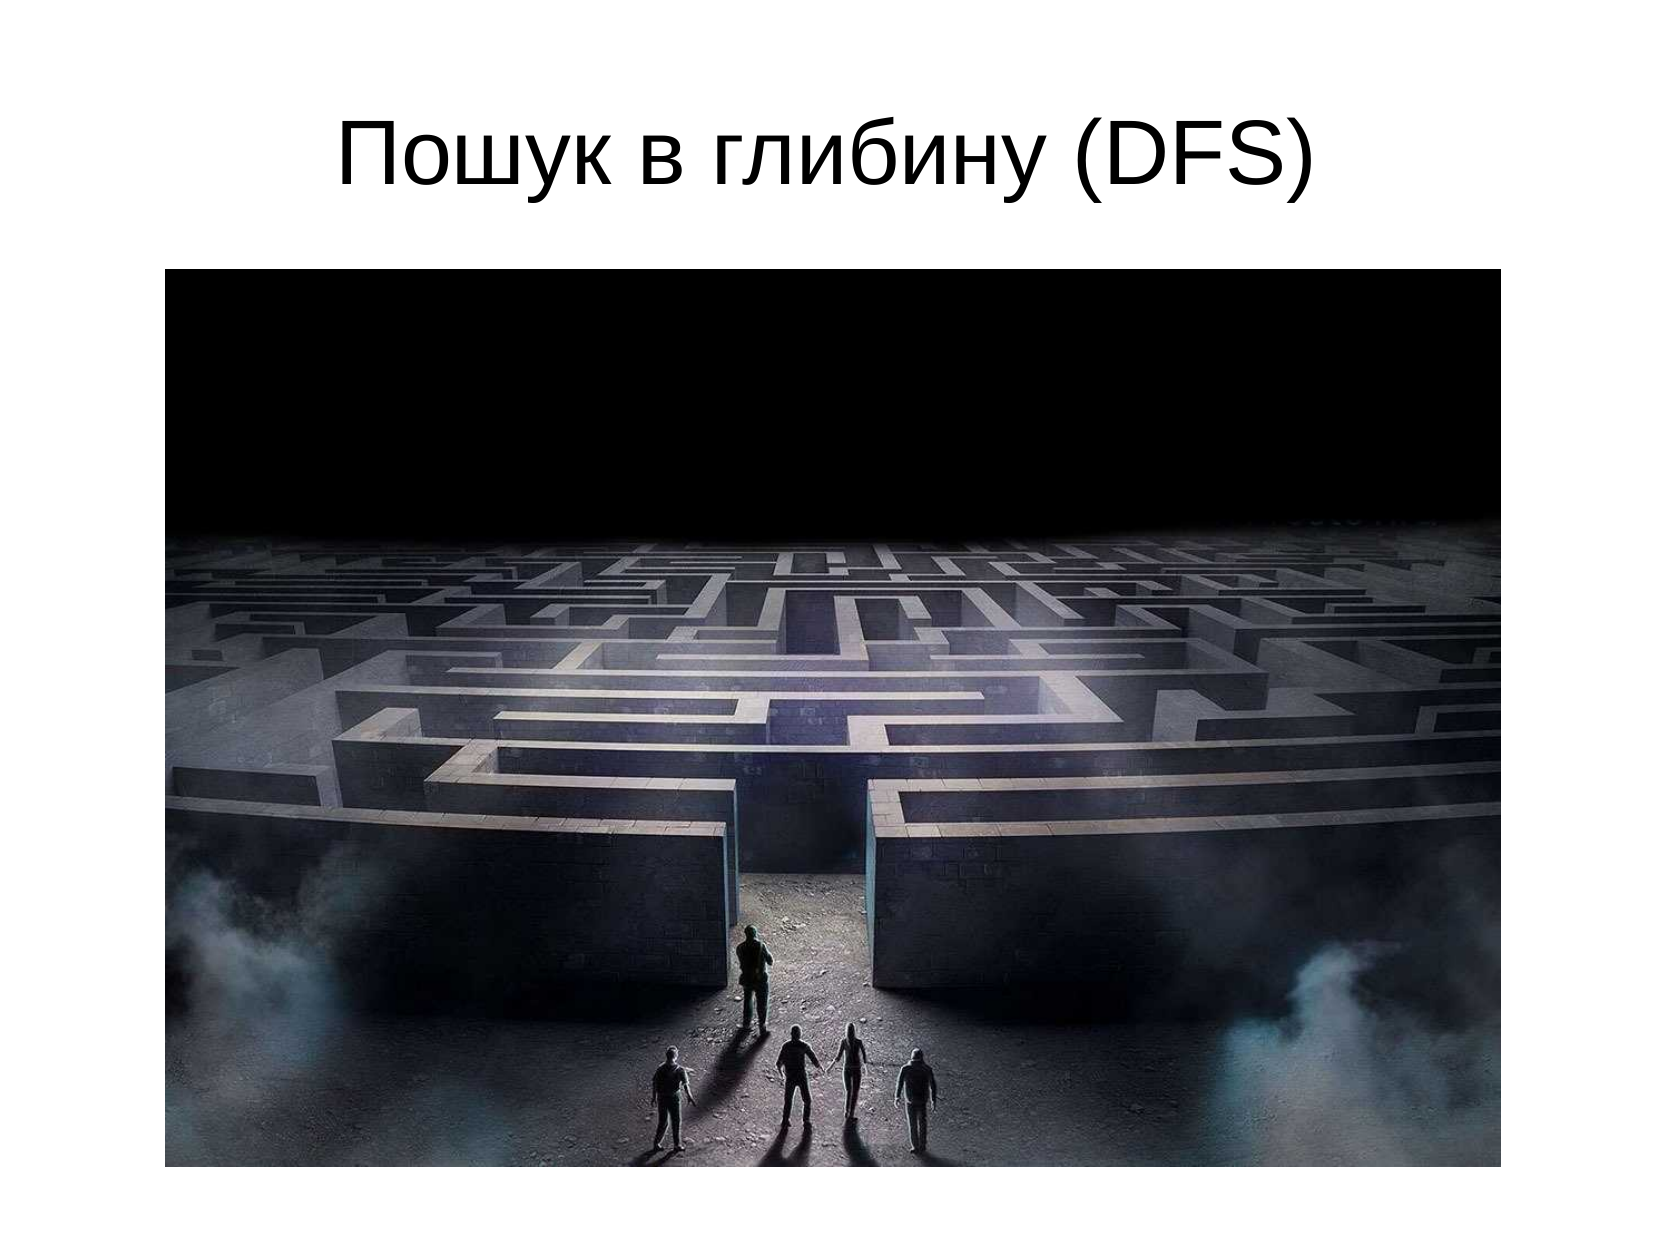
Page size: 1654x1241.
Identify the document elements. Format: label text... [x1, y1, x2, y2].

picture [165, 269, 1501, 1167]
title Пошук в глибину (DFS) [82, 49, 1571, 257]
